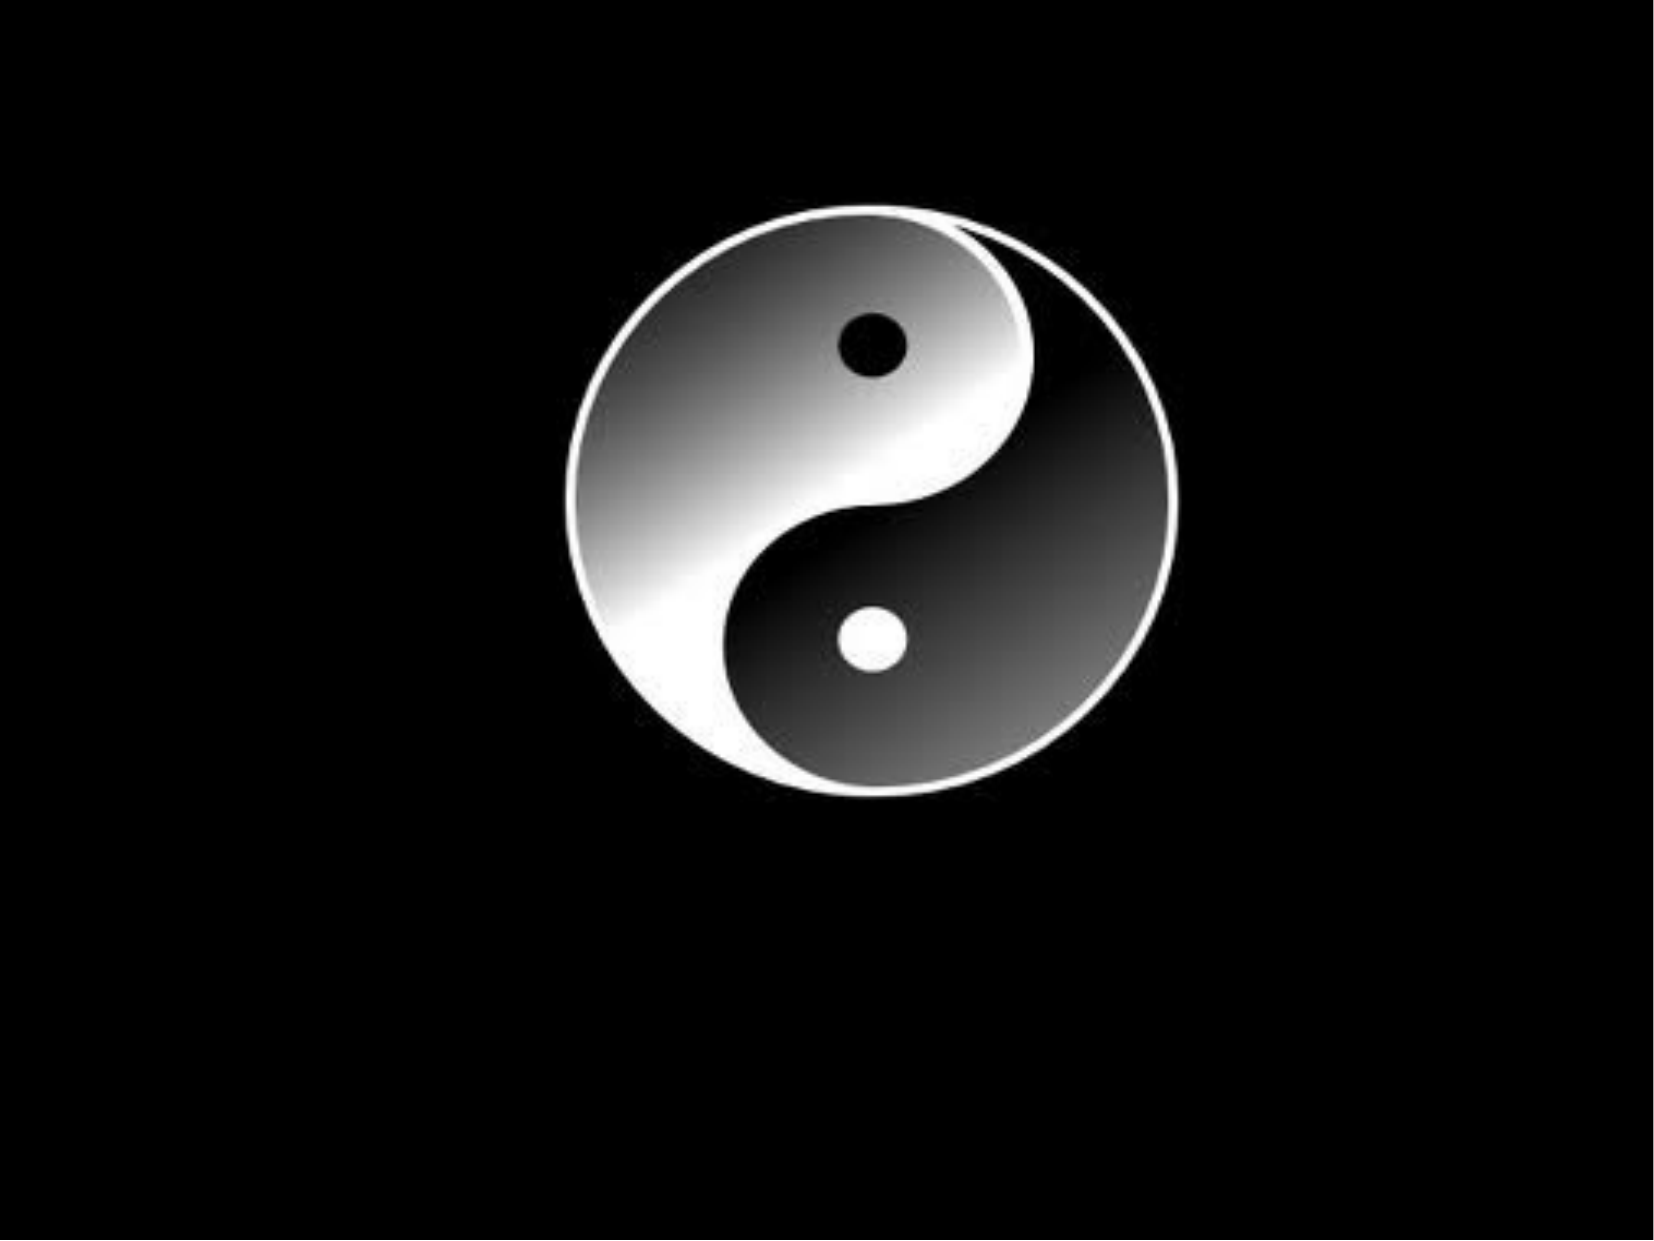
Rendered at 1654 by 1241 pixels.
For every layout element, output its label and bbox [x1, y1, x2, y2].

picture [505, 147, 1241, 857]
